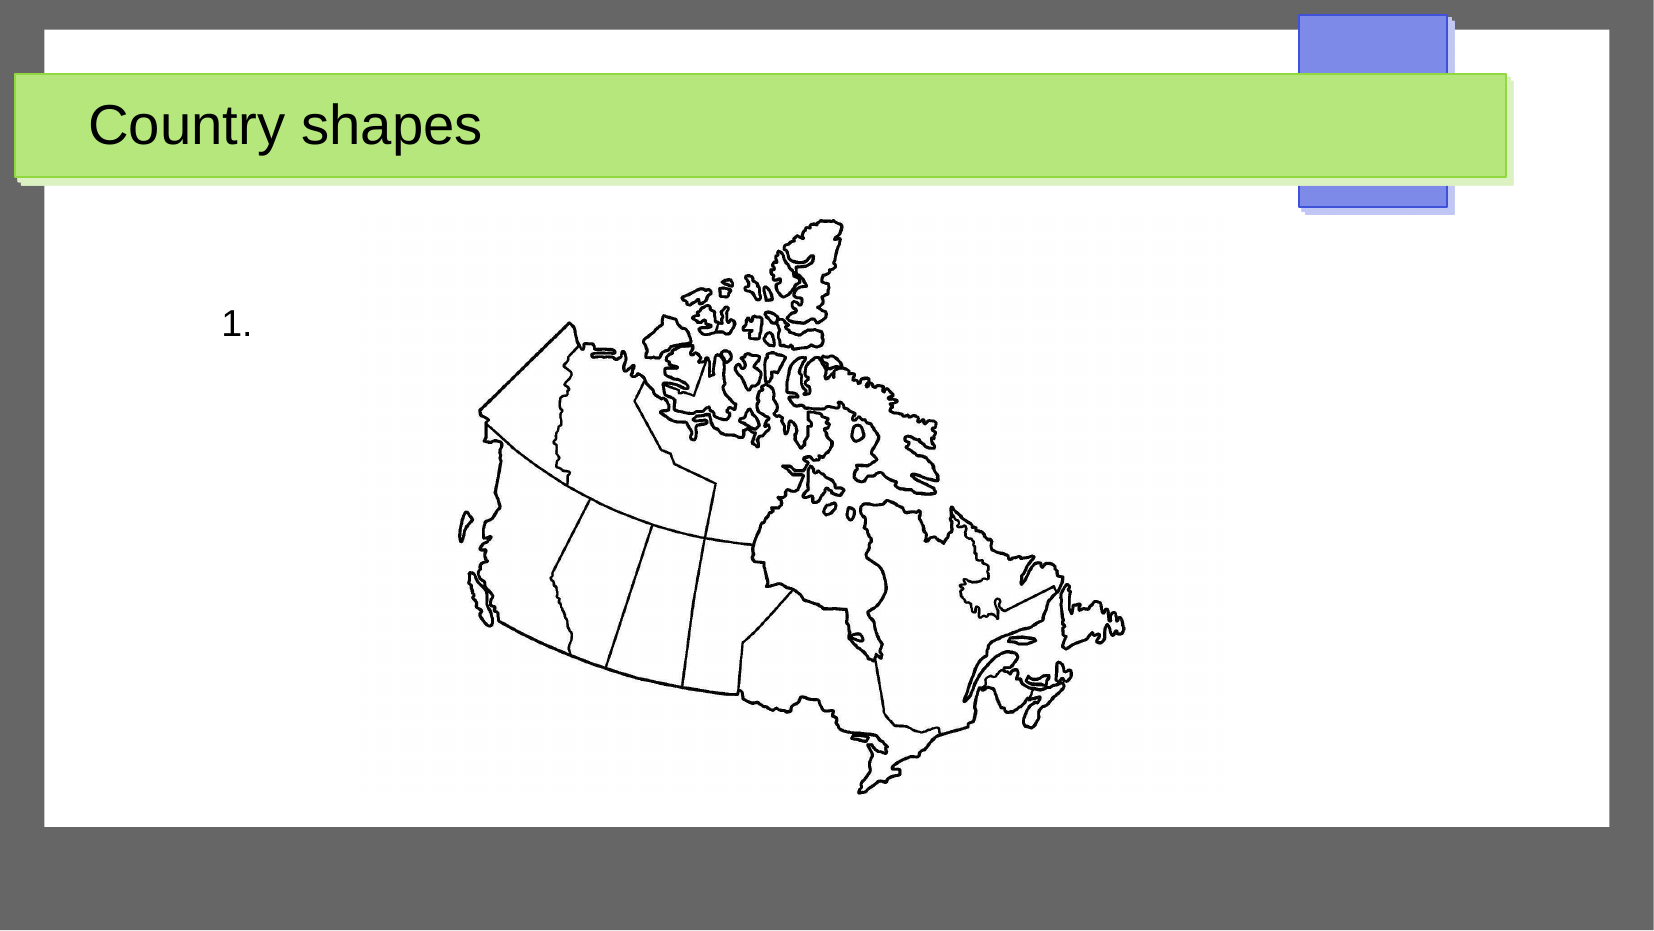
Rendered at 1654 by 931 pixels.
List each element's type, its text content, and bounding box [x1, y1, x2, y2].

title Country shapes [88, 73, 1506, 178]
picture [354, 213, 1231, 798]
text_box 1. [206, 295, 268, 353]
